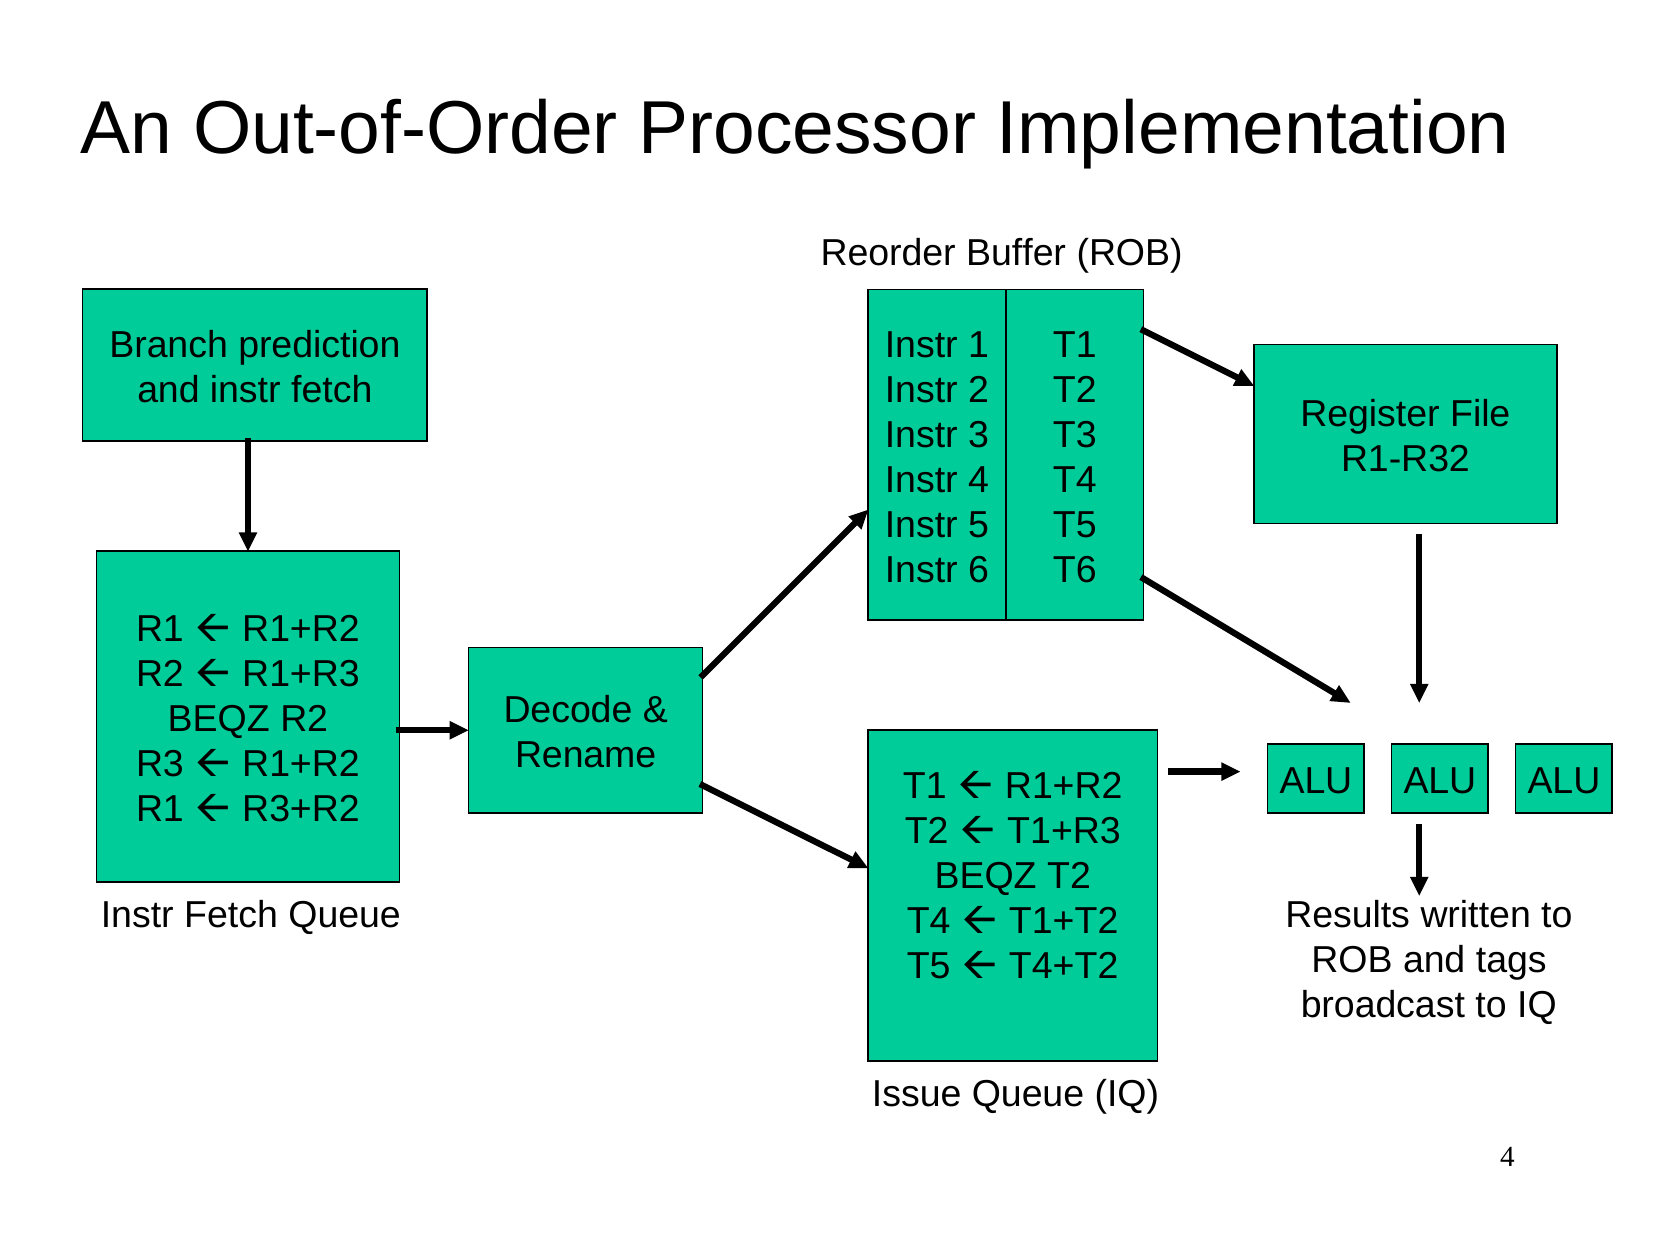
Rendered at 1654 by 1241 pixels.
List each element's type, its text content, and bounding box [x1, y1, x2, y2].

text_box Results written to ROB and tags broadcast to IQ [1270, 881, 1588, 1033]
text_box Instr Fetch Queue [85, 881, 416, 943]
text_box Reorder Buffer (ROB) [805, 220, 1198, 281]
text_box ALU [1267, 743, 1365, 813]
text_box ALU [1515, 743, 1613, 813]
text_box <number> [1184, 1129, 1530, 1213]
text_box R1  R1+R2 R2  R1+R3 BEQZ R2 R3  R1+R2 R1  R3+R2 [96, 551, 400, 881]
text_box Instr 1 Instr 2 Instr 3 Instr 4 Instr 5 Instr 6 [868, 289, 1005, 621]
text_box Register File R1-R32 [1253, 344, 1557, 524]
text_box Decode & Rename [468, 647, 703, 813]
text_box Branch prediction and instr fetch [82, 289, 428, 441]
text_box T1  R1+R2 T2  T1+R3 BEQZ T2 T4  T1+T2 T5  T4+T2 [868, 730, 1158, 1060]
text_box ALU [1391, 743, 1489, 813]
text_box Issue Queue (IQ) [857, 1060, 1175, 1122]
text_box T1 T2 T3 T4 T5 T6 [1005, 289, 1144, 621]
text_box An Out-of-Order Processor Implementation [66, 71, 1526, 177]
